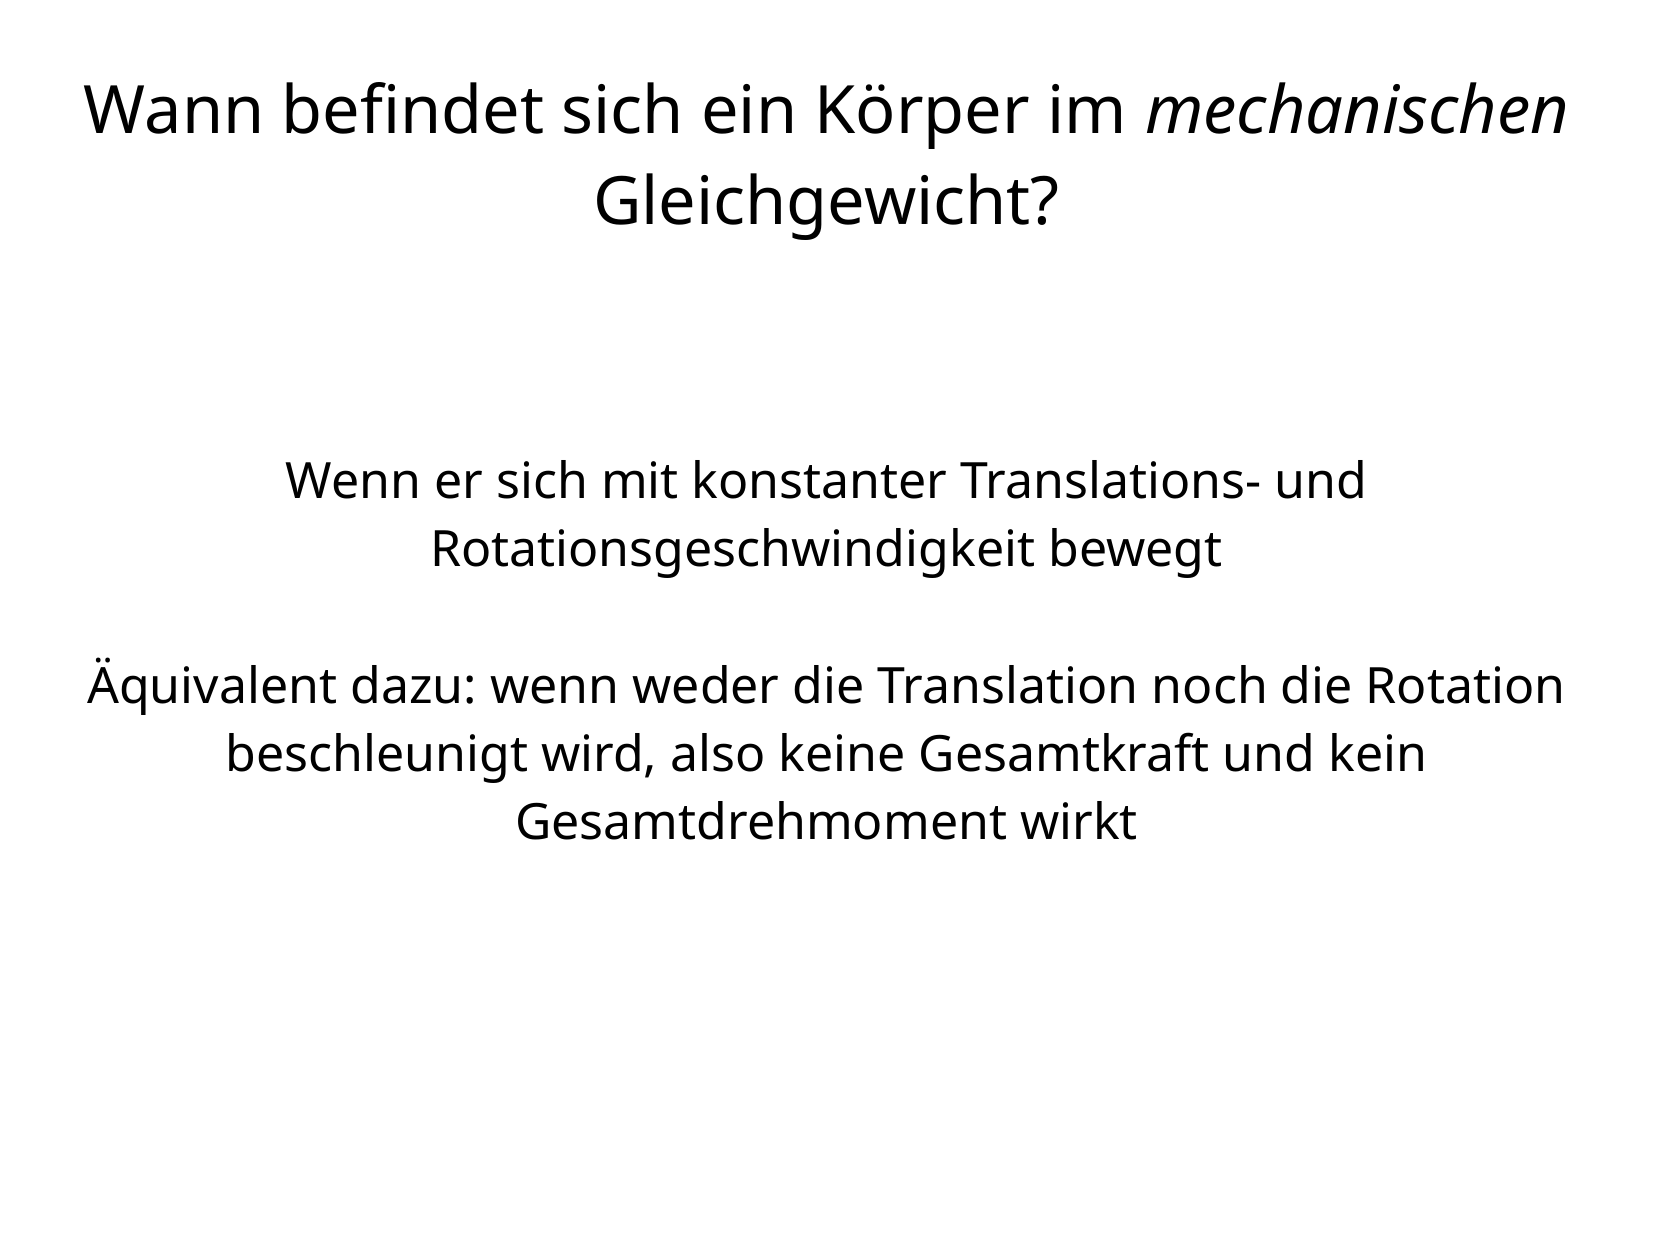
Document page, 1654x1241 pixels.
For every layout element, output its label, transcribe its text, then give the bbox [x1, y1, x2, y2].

title Wann befindet sich ein Körper im mechanischen Gleichgewicht? [82, 49, 1571, 257]
subtitle Wenn er sich mit konstanter Translations- und Rotationsgeschwindigkeit bewegt Äquivalent dazu: wenn weder die Translation noch die Rotation beschleunigt wird, also keine Gesamtkraft und kein Gesamtdrehmoment wirkt [82, 290, 1571, 1010]
